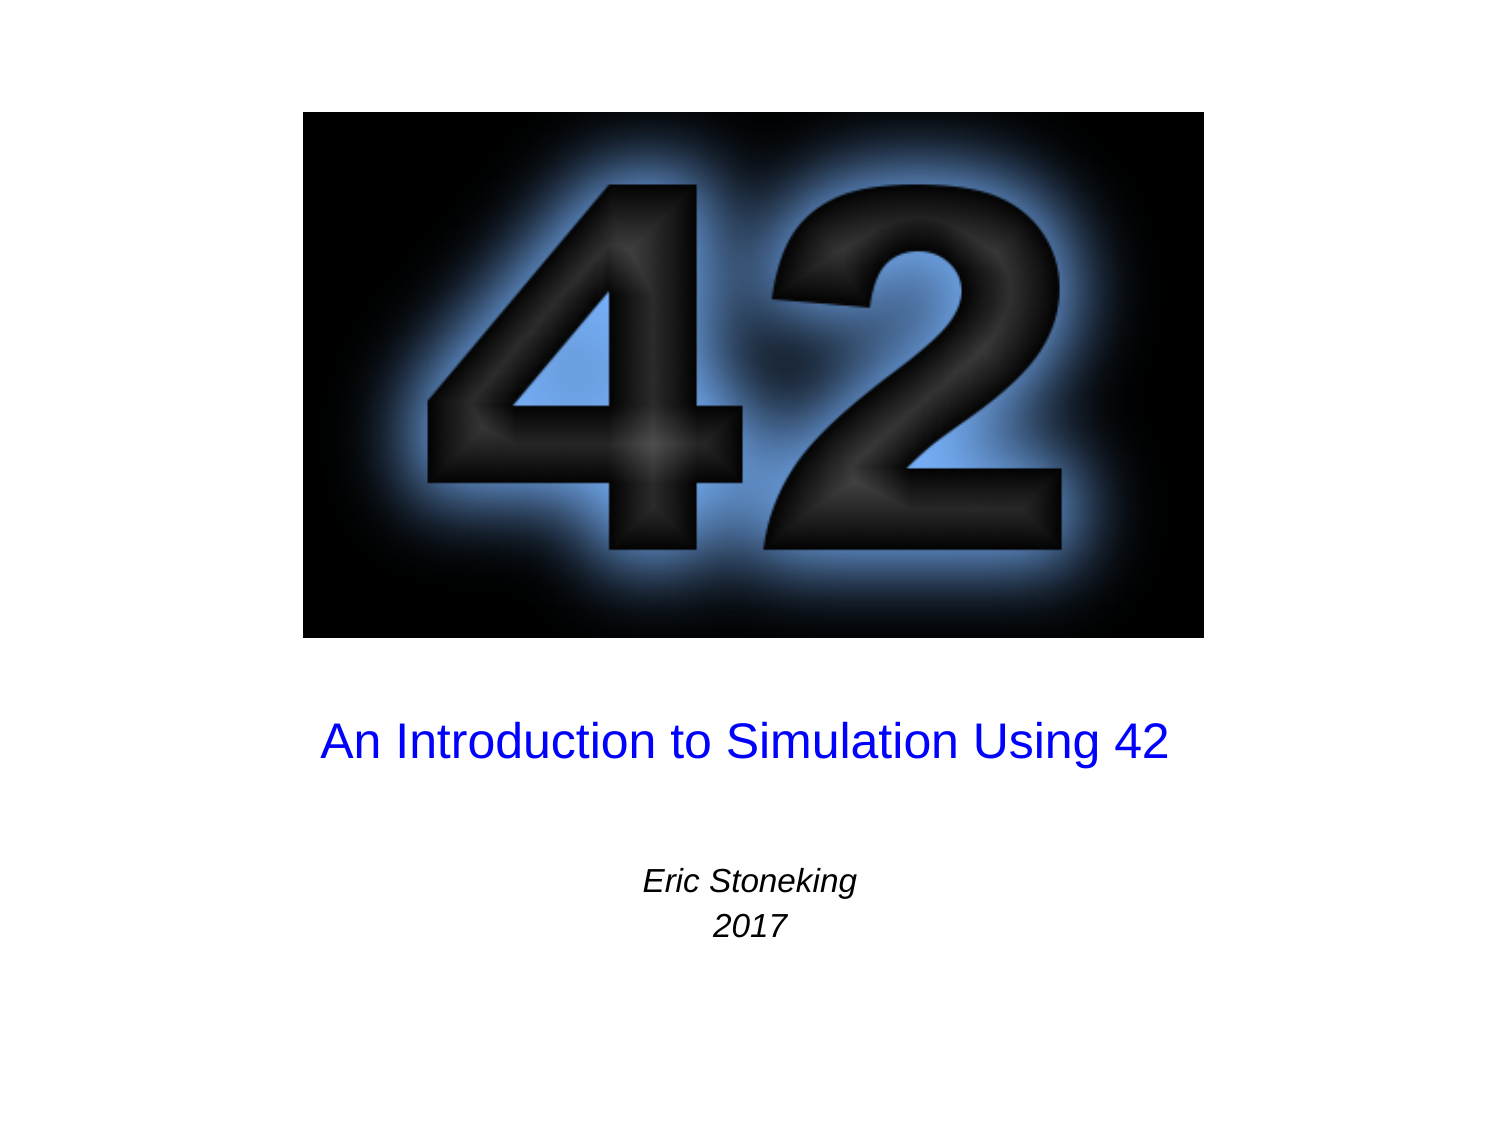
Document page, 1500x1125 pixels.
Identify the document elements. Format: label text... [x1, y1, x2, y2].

subtitle Eric Stoneking 2017 [225, 809, 1276, 972]
title An Introduction to Simulation Using 42 [103, 631, 1388, 850]
picture [303, 112, 1204, 638]
